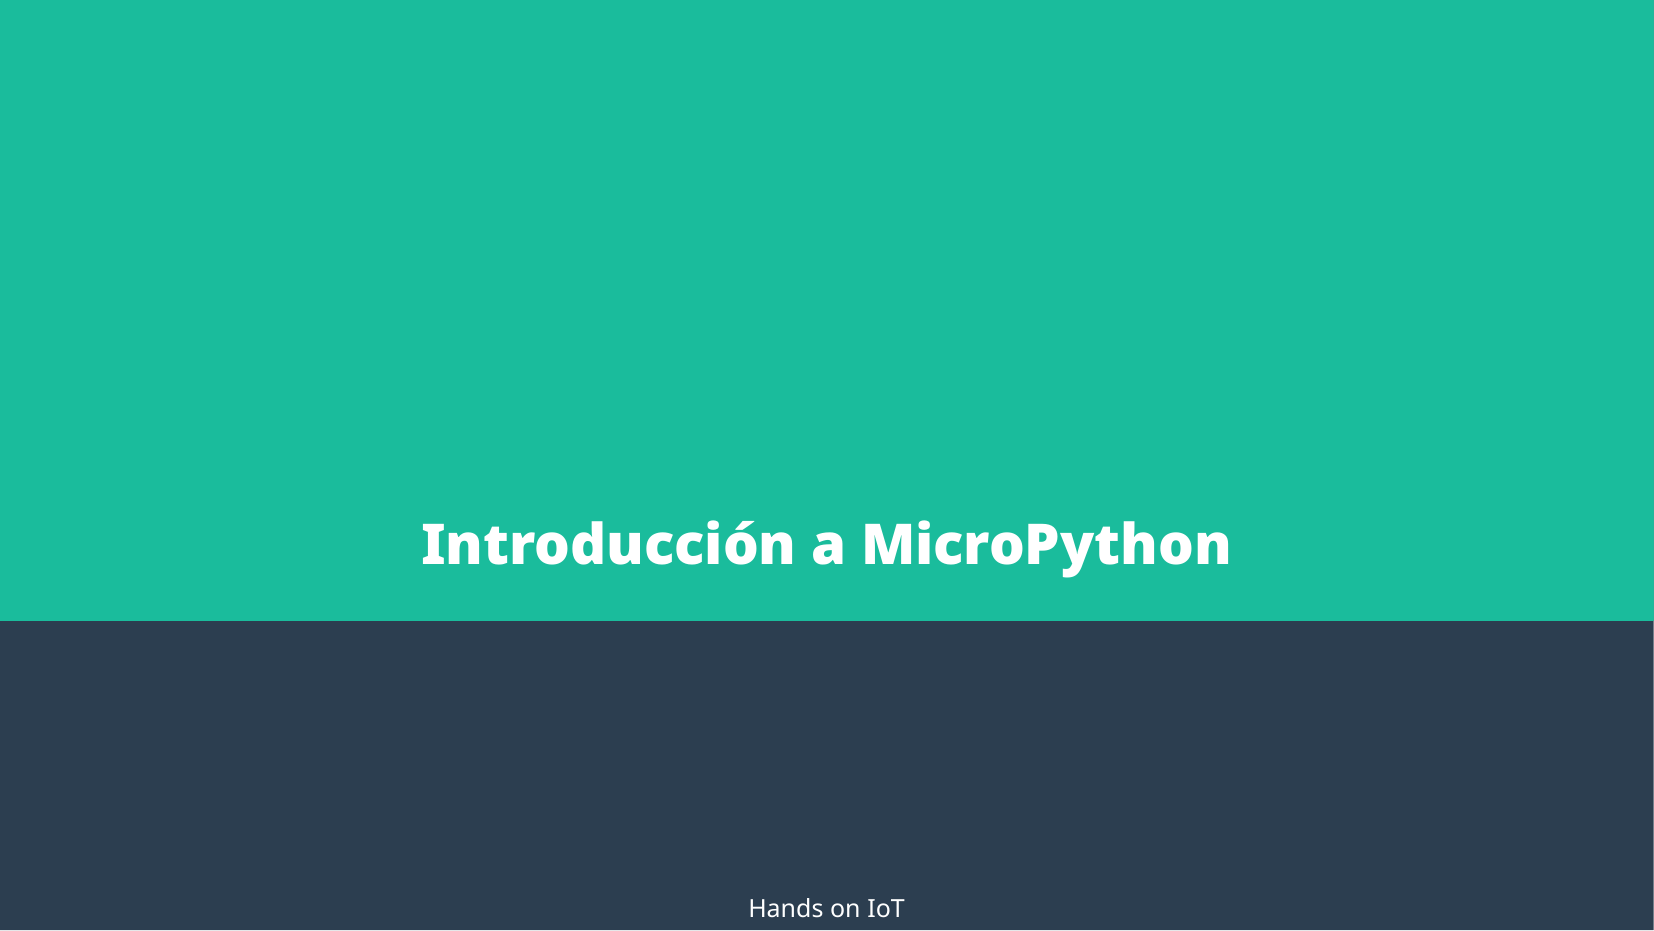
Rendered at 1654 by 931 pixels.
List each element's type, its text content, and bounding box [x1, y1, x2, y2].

title Introducción a MicroPython [59, 465, 1595, 583]
